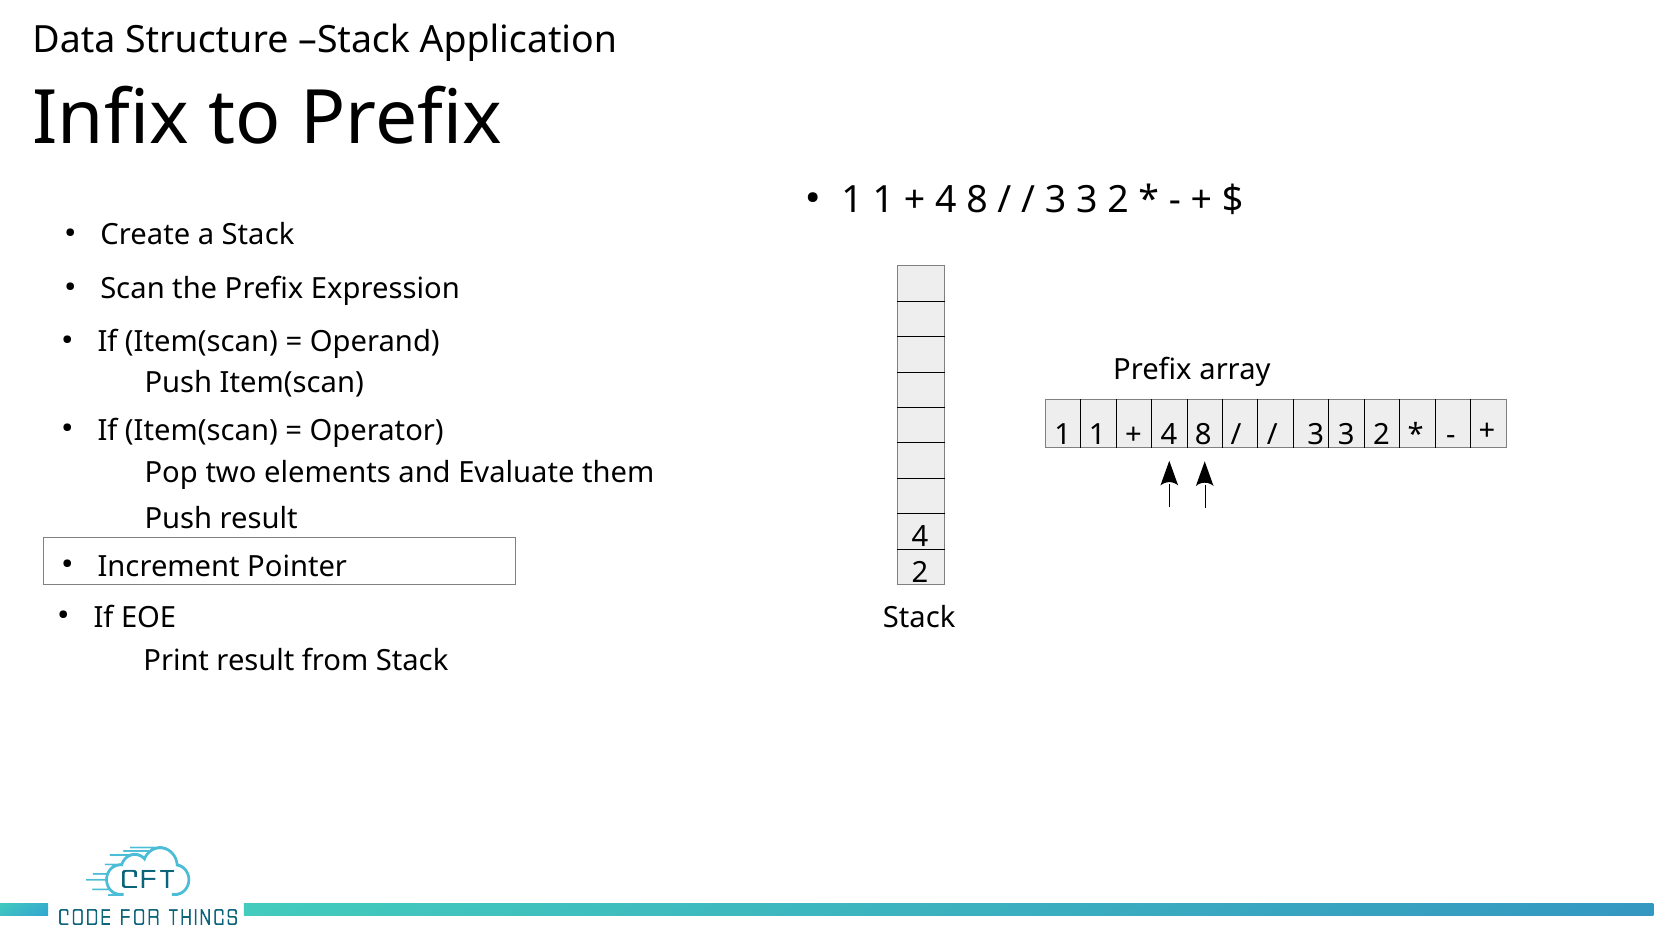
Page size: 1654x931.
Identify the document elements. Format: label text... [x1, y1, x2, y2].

text_box 3 [1341, 405, 1372, 455]
text_box [1258, 399, 1293, 405]
text_box [1365, 399, 1399, 405]
text_box * [1407, 405, 1431, 455]
text_box [1294, 399, 1328, 405]
text_box 4 [1145, 405, 1180, 455]
text_box Push result [94, 490, 426, 550]
text_box [897, 302, 945, 336]
text_box If (Item(scan) = Operator) [47, 401, 496, 461]
text_box [897, 337, 945, 372]
text_box [897, 443, 945, 478]
text_box Stack [868, 588, 979, 638]
text_box + [1110, 405, 1145, 455]
text_box Create a Stack [50, 206, 355, 266]
text_box / [1215, 405, 1252, 456]
text_box 1 1 + 4 8 / / 3 3 2 * - + $ [791, 165, 1377, 225]
text_box [1436, 399, 1470, 405]
text_box [1117, 399, 1151, 405]
text_box [1223, 399, 1257, 405]
text_box [897, 479, 945, 507]
text_box Pop two elements and Evaluate them [94, 443, 709, 502]
text_box / [1252, 405, 1301, 456]
text_box [1400, 399, 1435, 405]
text_box Prefix array [1098, 340, 1312, 390]
text_box [1152, 399, 1187, 405]
text_box [1045, 399, 1080, 405]
text_box [43, 537, 47, 585]
text_box [897, 265, 945, 301]
text_box [1329, 399, 1364, 405]
text_box [1188, 399, 1222, 405]
text_box [897, 408, 945, 442]
text_box 4 [896, 507, 945, 543]
picture [59, 846, 237, 925]
text_box 8 [1180, 405, 1229, 455]
text_box - [1431, 405, 1472, 455]
text_box [897, 373, 945, 407]
title Data Structure –Stack Application Infix to Prefix [32, 12, 1536, 166]
text_box Increment Pointer [47, 537, 621, 597]
text_box 1 [1074, 406, 1123, 456]
text_box If (Item(scan) = Operand) [47, 312, 491, 373]
text_box If EOE [43, 588, 375, 638]
text_box 2 [896, 543, 946, 593]
text_box Scan the Prefix Expression [50, 259, 537, 319]
text_box 3 [1292, 405, 1341, 455]
text_box 2 [1372, 405, 1407, 455]
text_box + [1463, 401, 1518, 451]
text_box 1 [1039, 405, 1088, 455]
text_box Print result from Stack [93, 631, 615, 691]
text_box [1081, 399, 1116, 406]
text_box Push Item(scan) [94, 373, 426, 401]
